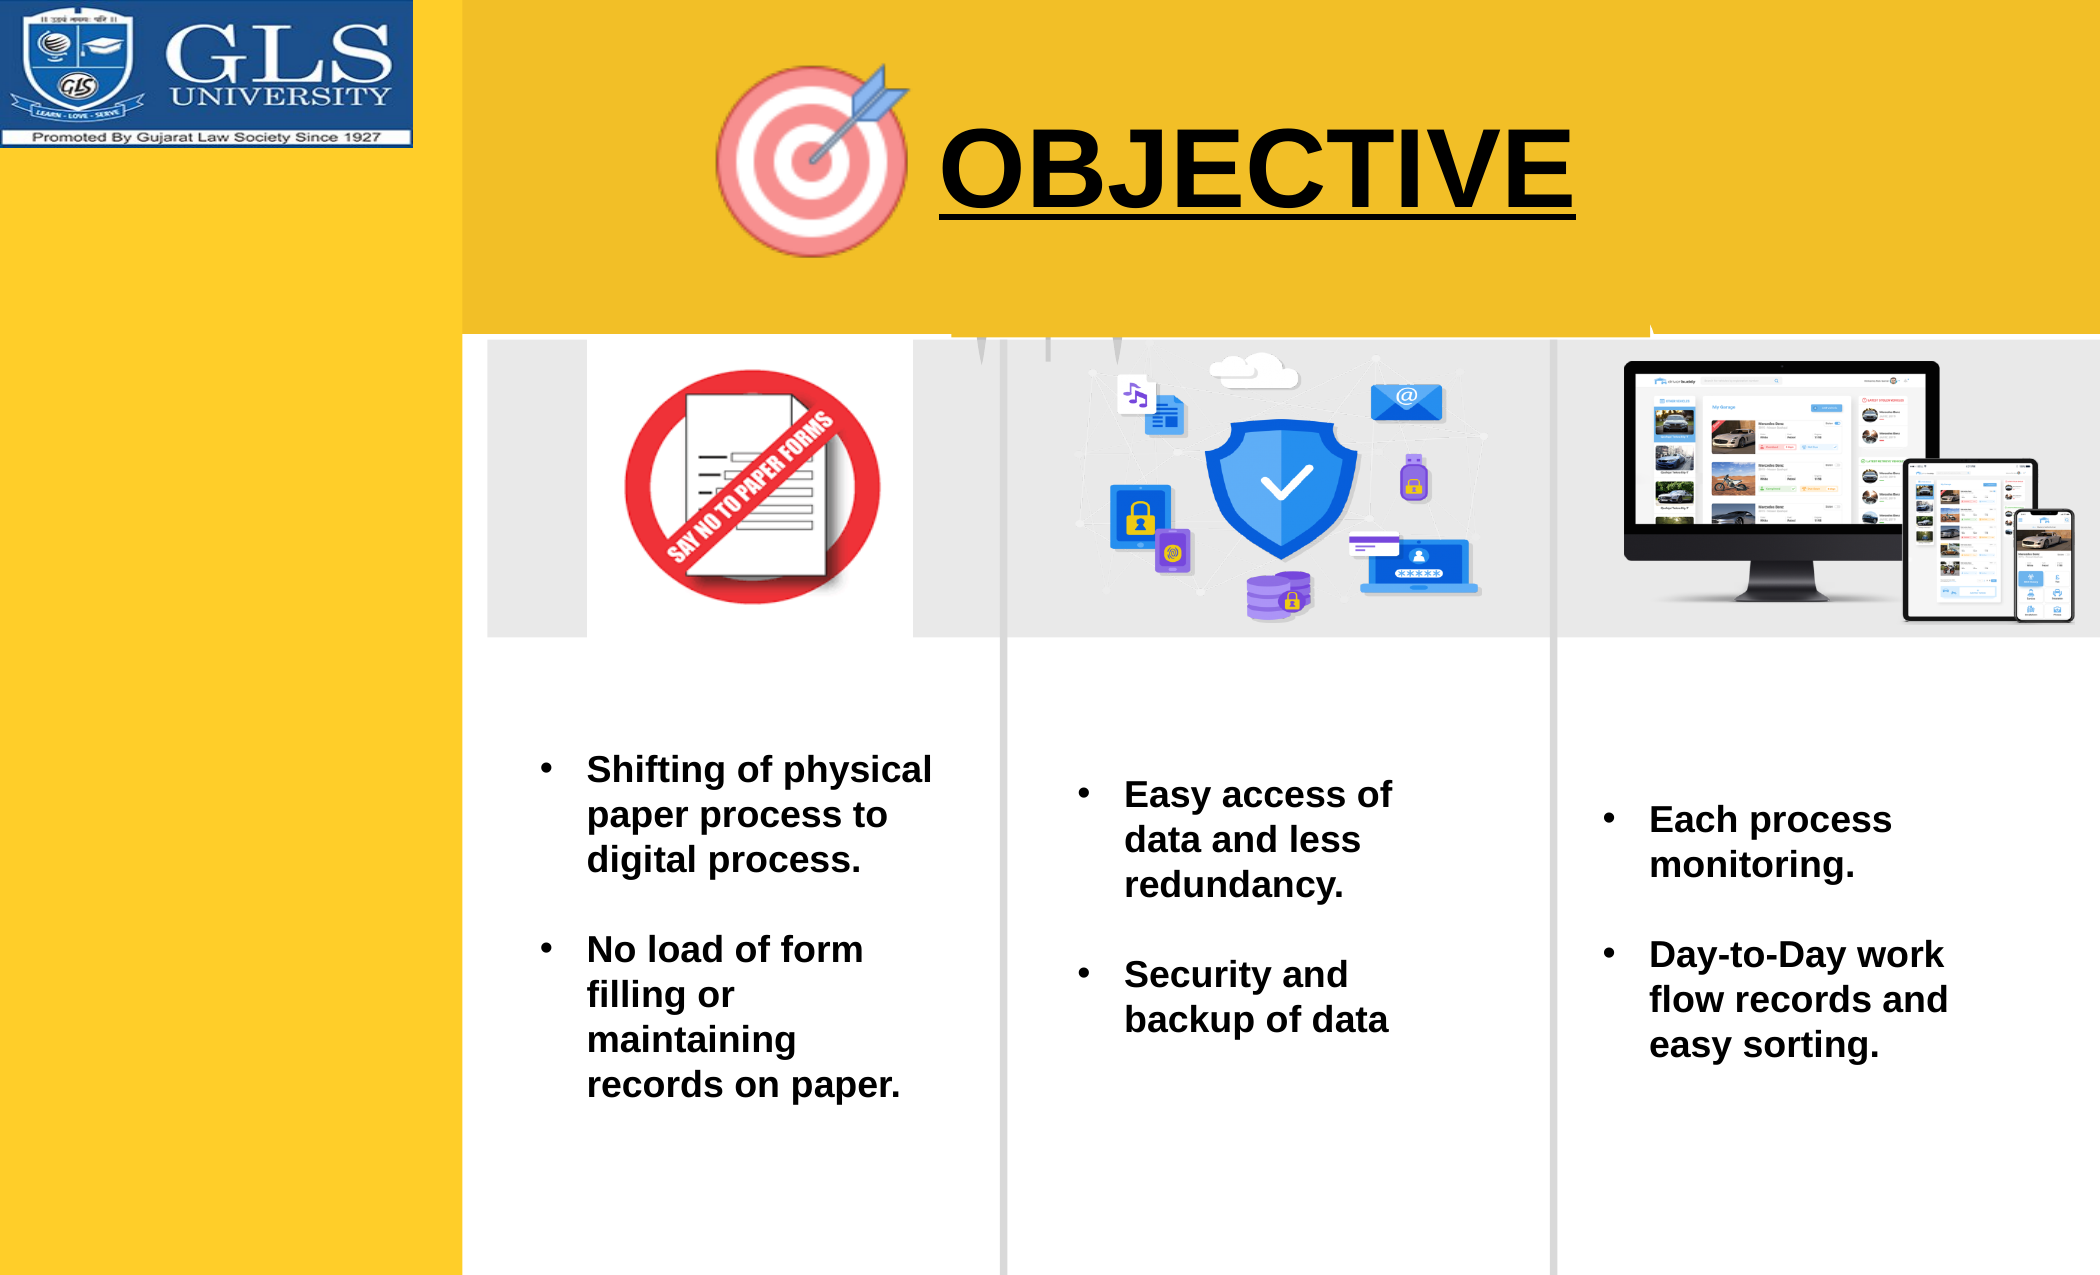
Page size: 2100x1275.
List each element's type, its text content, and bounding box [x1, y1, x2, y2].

text_box [487, 339, 587, 638]
text_box [913, 339, 2100, 1275]
text_box [951, 24, 1651, 338]
text_box Easy access of data and less redundancy. Security and backup of data [1062, 762, 1488, 1048]
text_box [0, 0, 463, 1275]
text_box OBJECTIVE [924, 88, 1650, 238]
picture [587, 339, 913, 638]
text_box Shifting of physical paper process to digital process. No load of form filling or maintaining records on paper. [524, 737, 950, 1158]
picture [1624, 361, 2075, 625]
text_box Each process monitoring. Day-to-Day work flow records and easy sorting. [1587, 787, 2038, 1073]
picture [0, 0, 413, 148]
picture [1074, 339, 1488, 624]
picture [712, 62, 913, 263]
